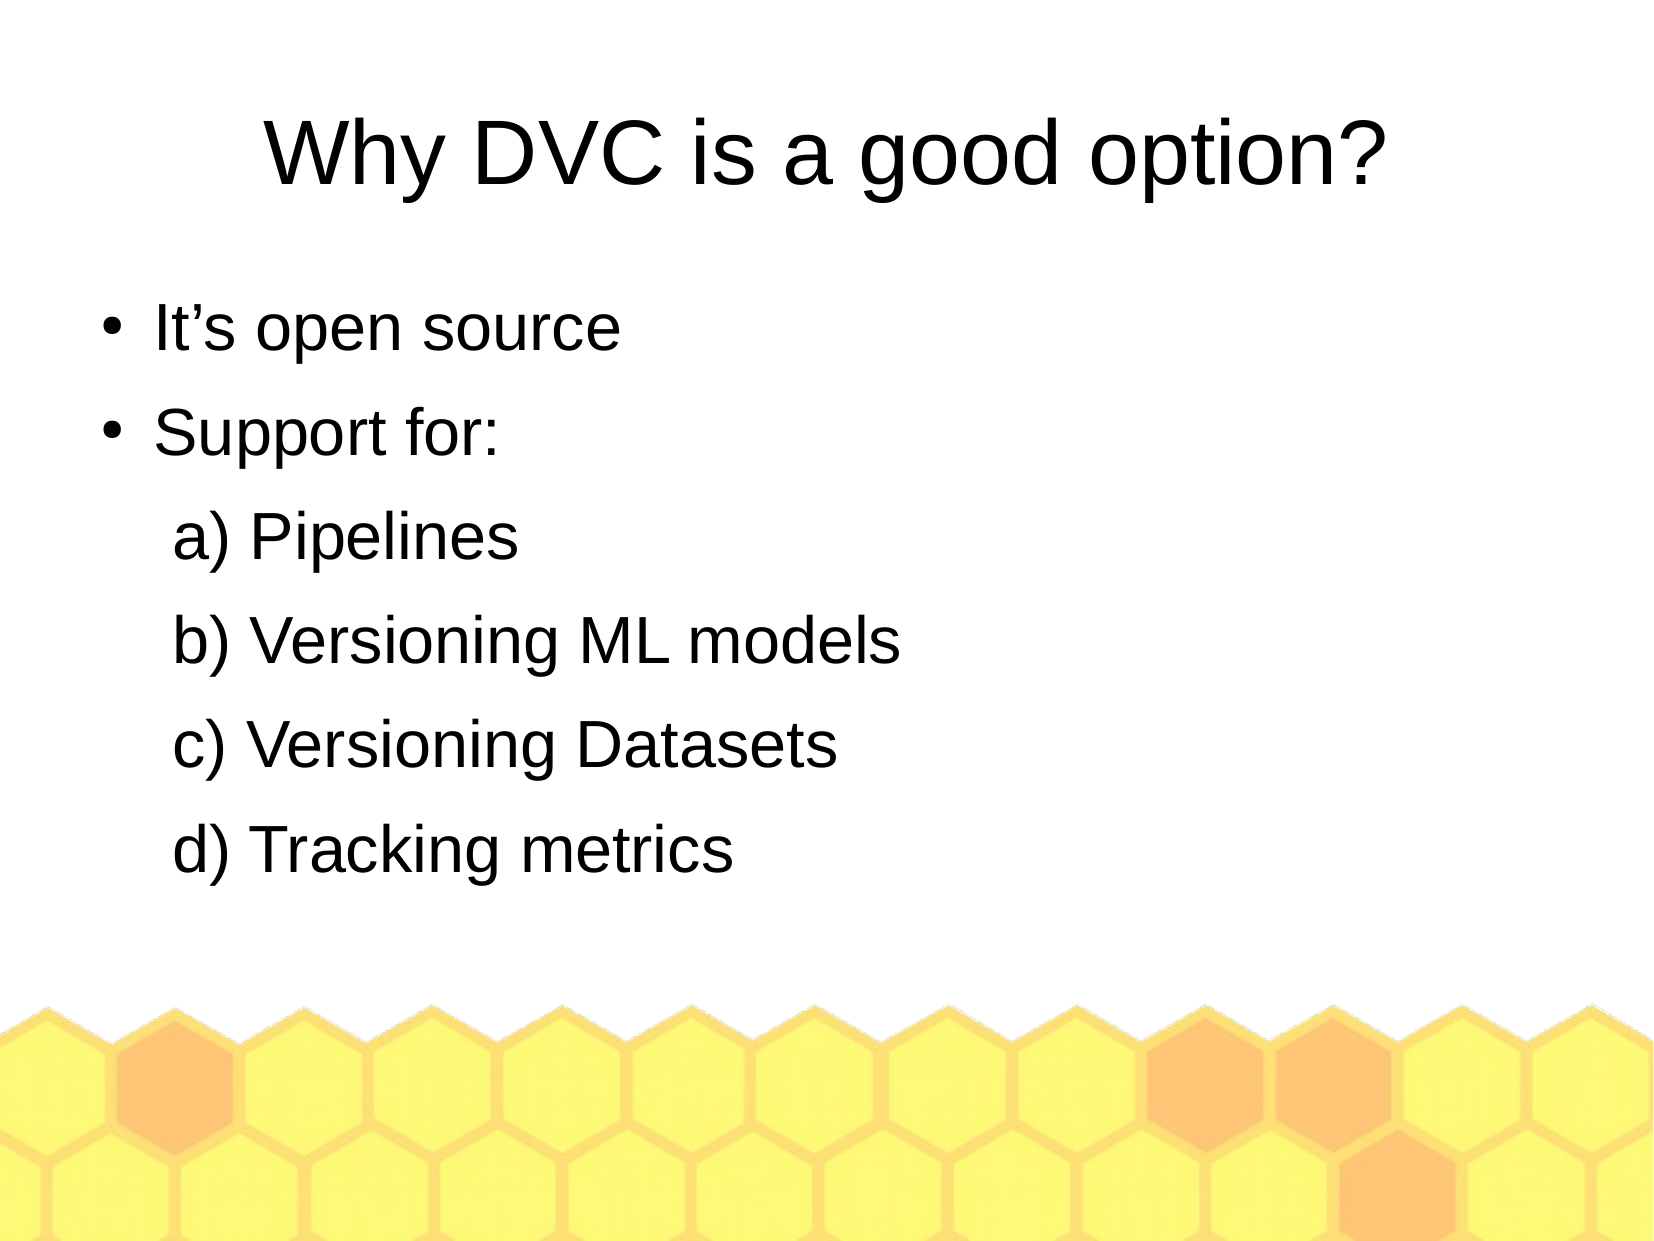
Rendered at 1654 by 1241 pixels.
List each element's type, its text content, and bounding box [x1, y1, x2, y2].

list It’s open source Support for: a) Pipelines b) Versioning ML models c) Versioning Datasets d) Tracking metrics [82, 290, 1571, 1010]
picture [0, 1001, 1654, 1241]
title Why DVC is a good option? [82, 49, 1571, 257]
